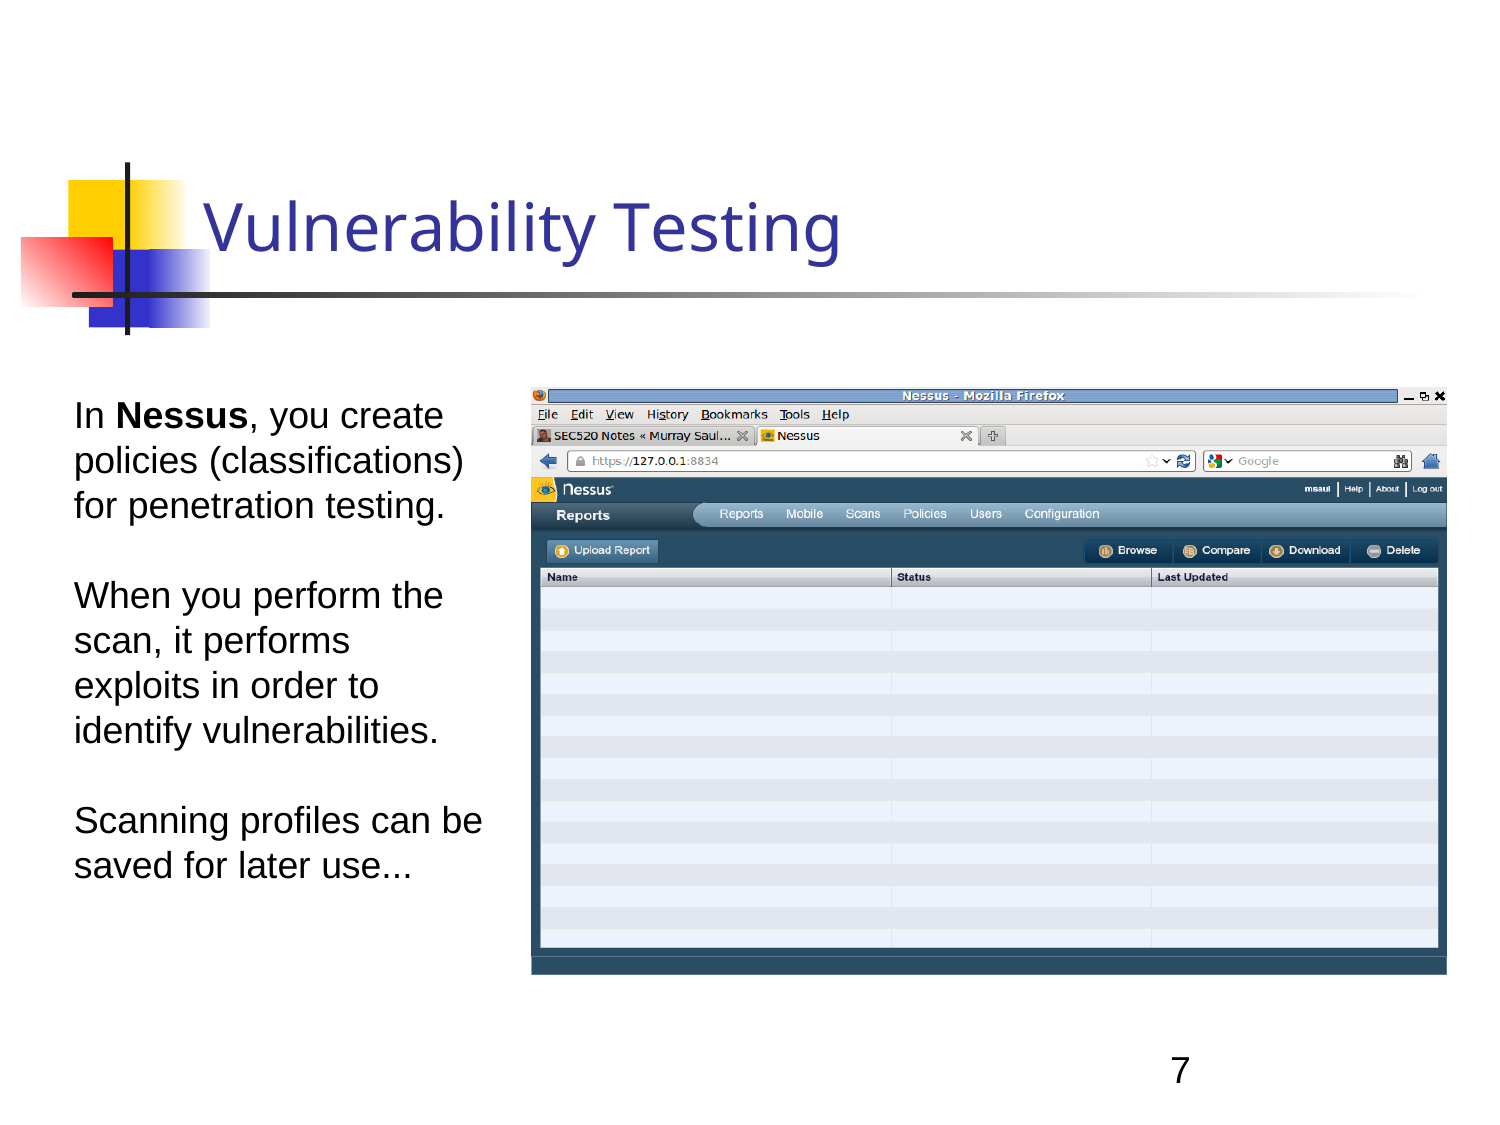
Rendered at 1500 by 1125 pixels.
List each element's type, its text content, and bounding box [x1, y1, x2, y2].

text_box In Nessus, you create policies (classifications) for penetration testing. When you perform the scan, it performs exploits in order to identify vulnerabilities. Scanning profiles can be saved for later use... [59, 383, 502, 894]
title Vulnerability Testing [188, 35, 1468, 276]
picture [531, 387, 1447, 975]
